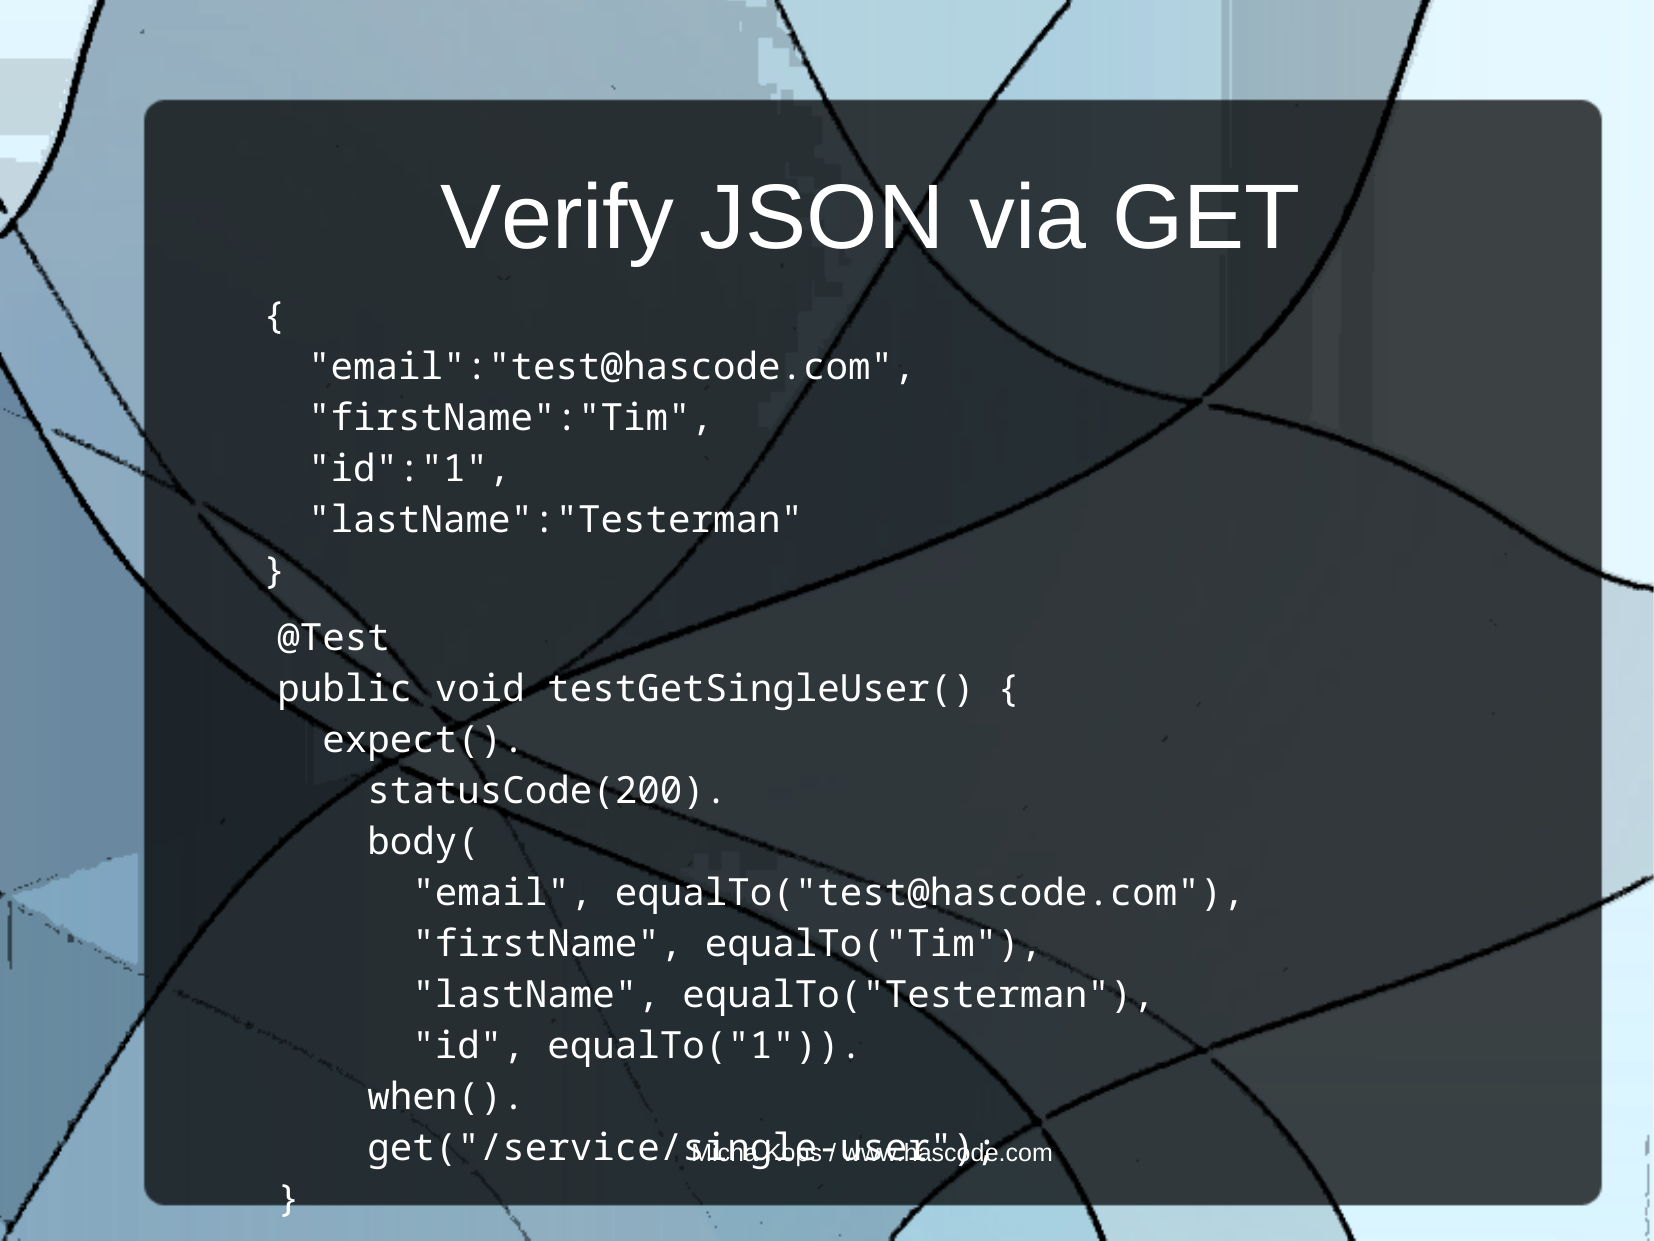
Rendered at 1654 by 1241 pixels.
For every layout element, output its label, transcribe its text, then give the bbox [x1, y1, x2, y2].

title Verify JSON via GET [159, 108, 1583, 325]
picture [0, 0, 1654, 1241]
text_box { "email":"test@hascode.com", "firstName":"Tim", "id":"1", "lastName":"Testerman" } [248, 281, 1336, 550]
text_box @Test public void testGetSingleUser() { expect(). statusCode(200). body( "email", equalTo("test@hascode.com"), "firstName", equalTo("Tim"), "lastName", equalTo("Testerman"), "id", equalTo("1")). when(). get("/service/single-user"); } [262, 602, 1388, 1126]
